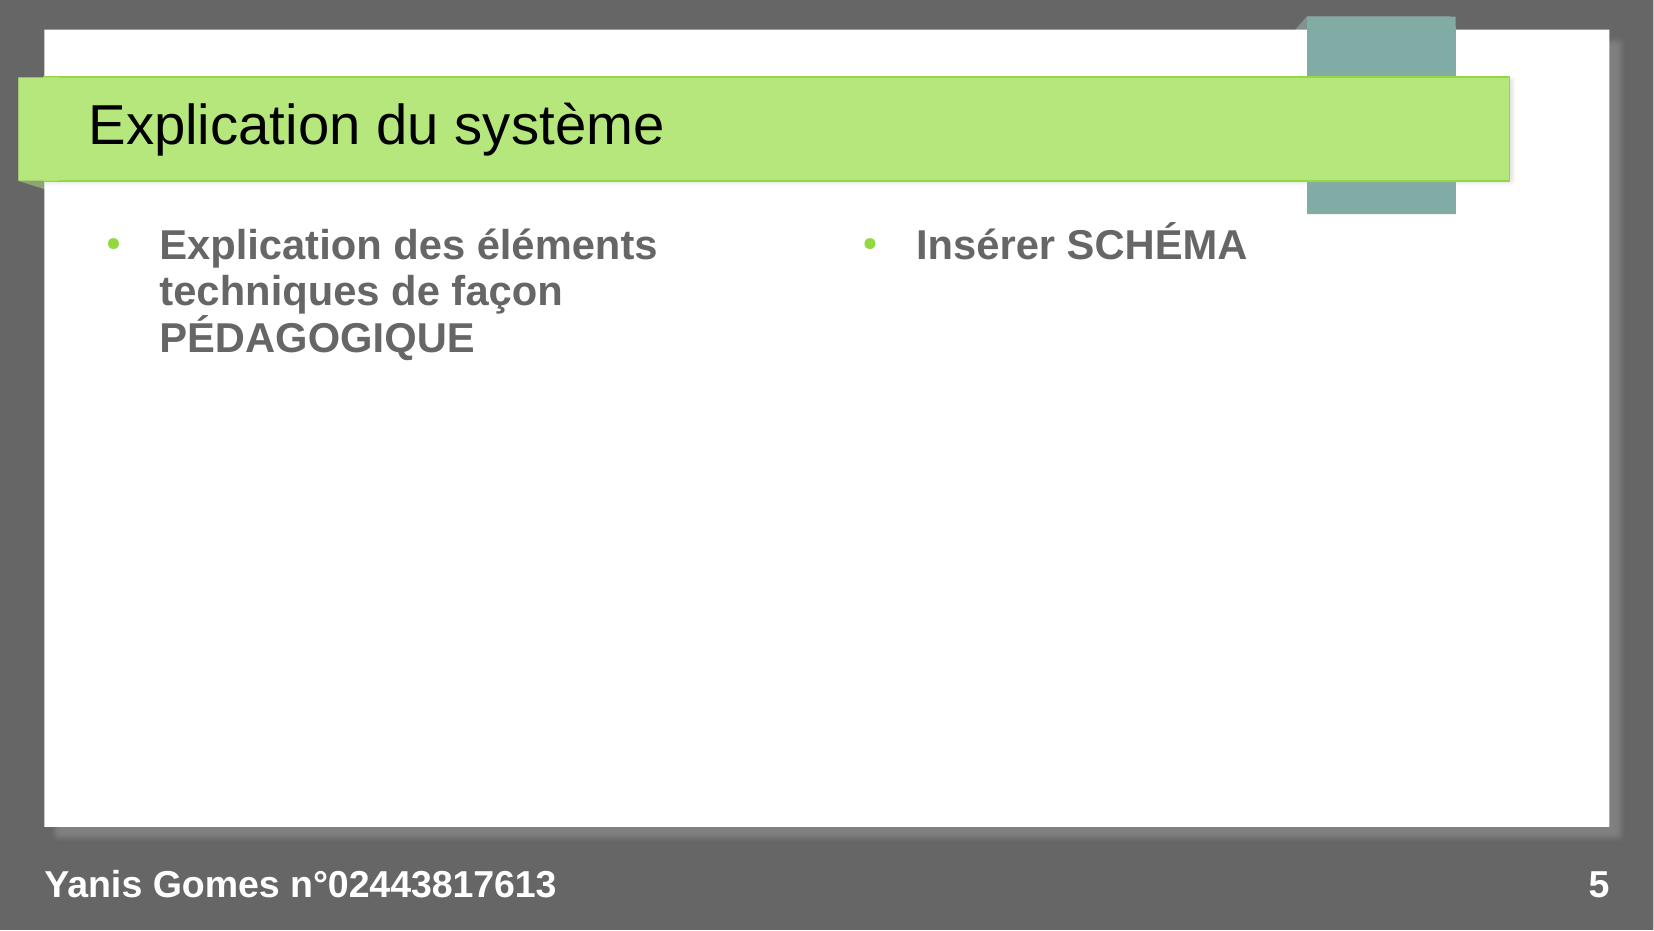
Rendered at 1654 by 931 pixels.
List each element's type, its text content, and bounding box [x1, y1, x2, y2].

list Explication des éléments techniques de façon PÉDAGOGIQUE [88, 221, 809, 813]
title Explication du système [88, 73, 1506, 178]
text_box Yanis Gomes n°02443817613 [29, 856, 680, 916]
list Insérer SCHÉMA [845, 221, 1566, 813]
text_box <numéro> [974, 856, 1625, 916]
